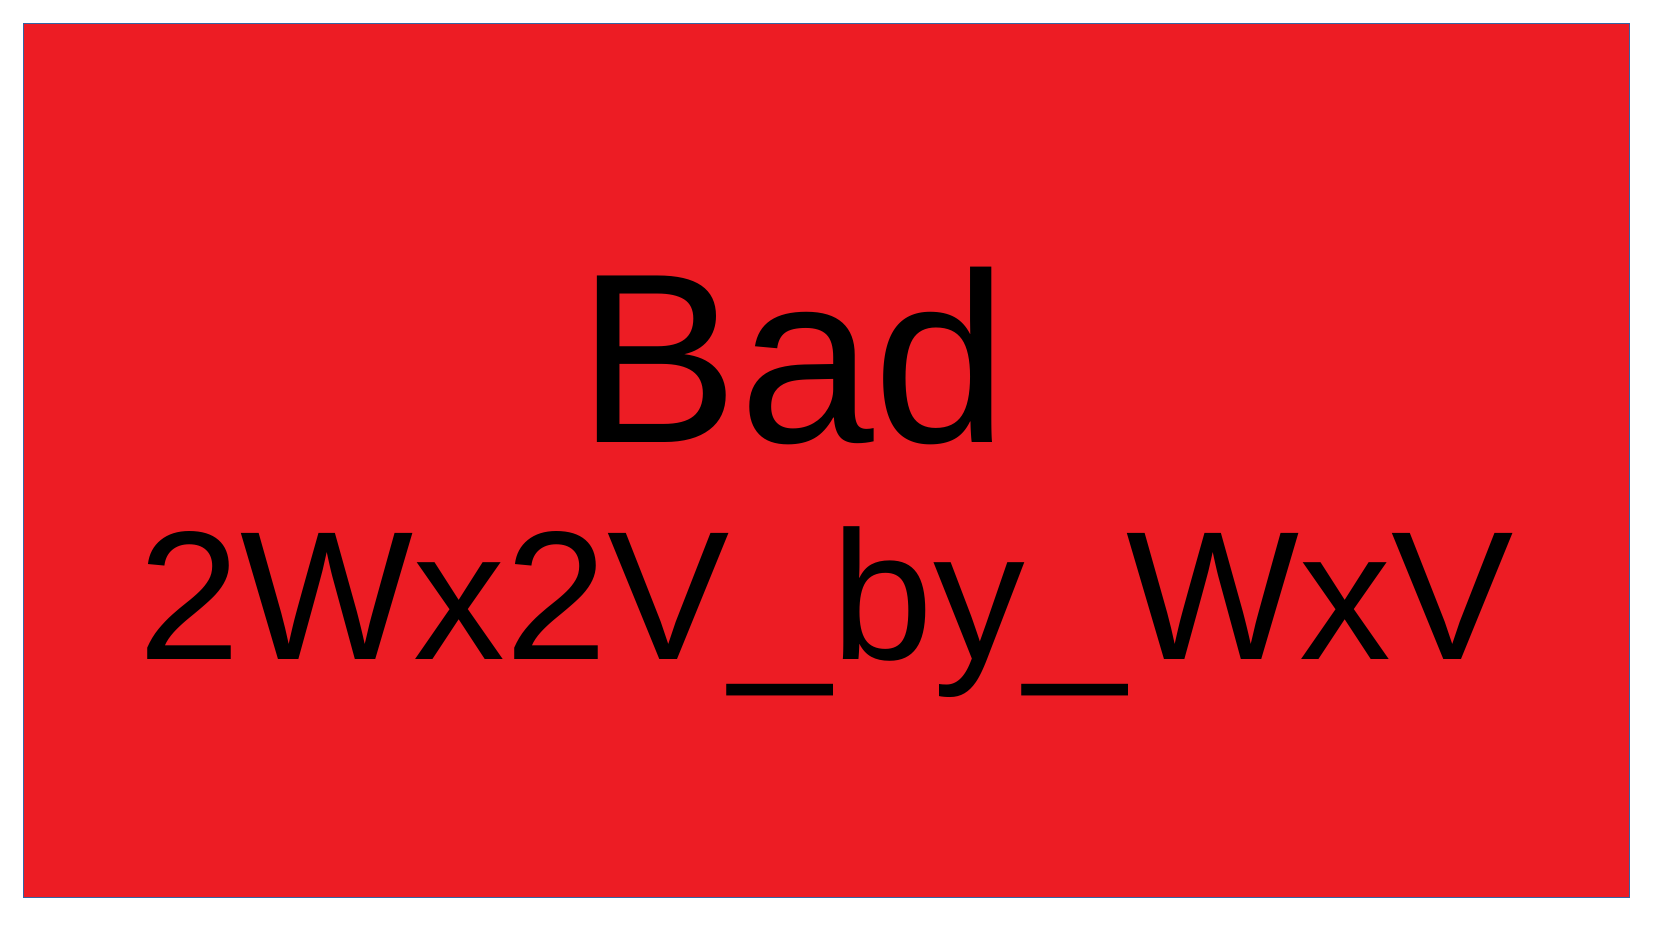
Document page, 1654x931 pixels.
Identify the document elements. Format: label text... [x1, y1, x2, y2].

text_box Bad 2Wx2V_by_WxV [23, 23, 1630, 898]
